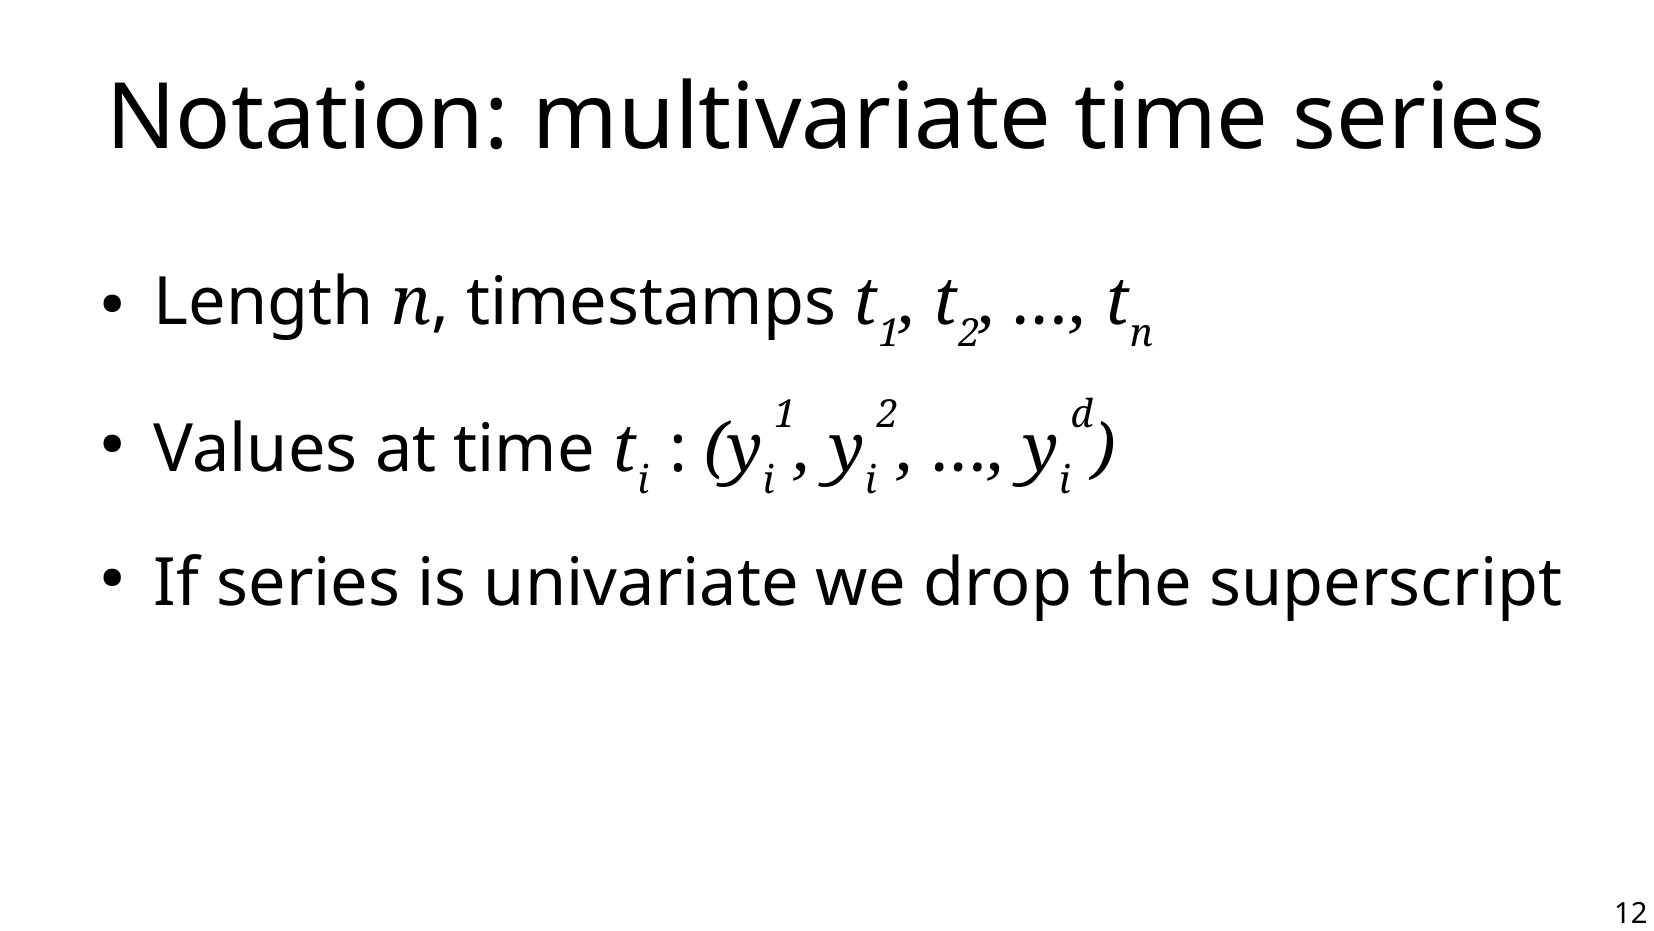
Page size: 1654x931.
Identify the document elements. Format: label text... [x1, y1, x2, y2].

list Length n, timestamps t1, t2, …, tn Values at time ti : (yi1, yi2, …, yid) If series is univariate we drop the superscript [82, 253, 1571, 793]
title Notation: multivariate time series [82, 1, 1571, 226]
